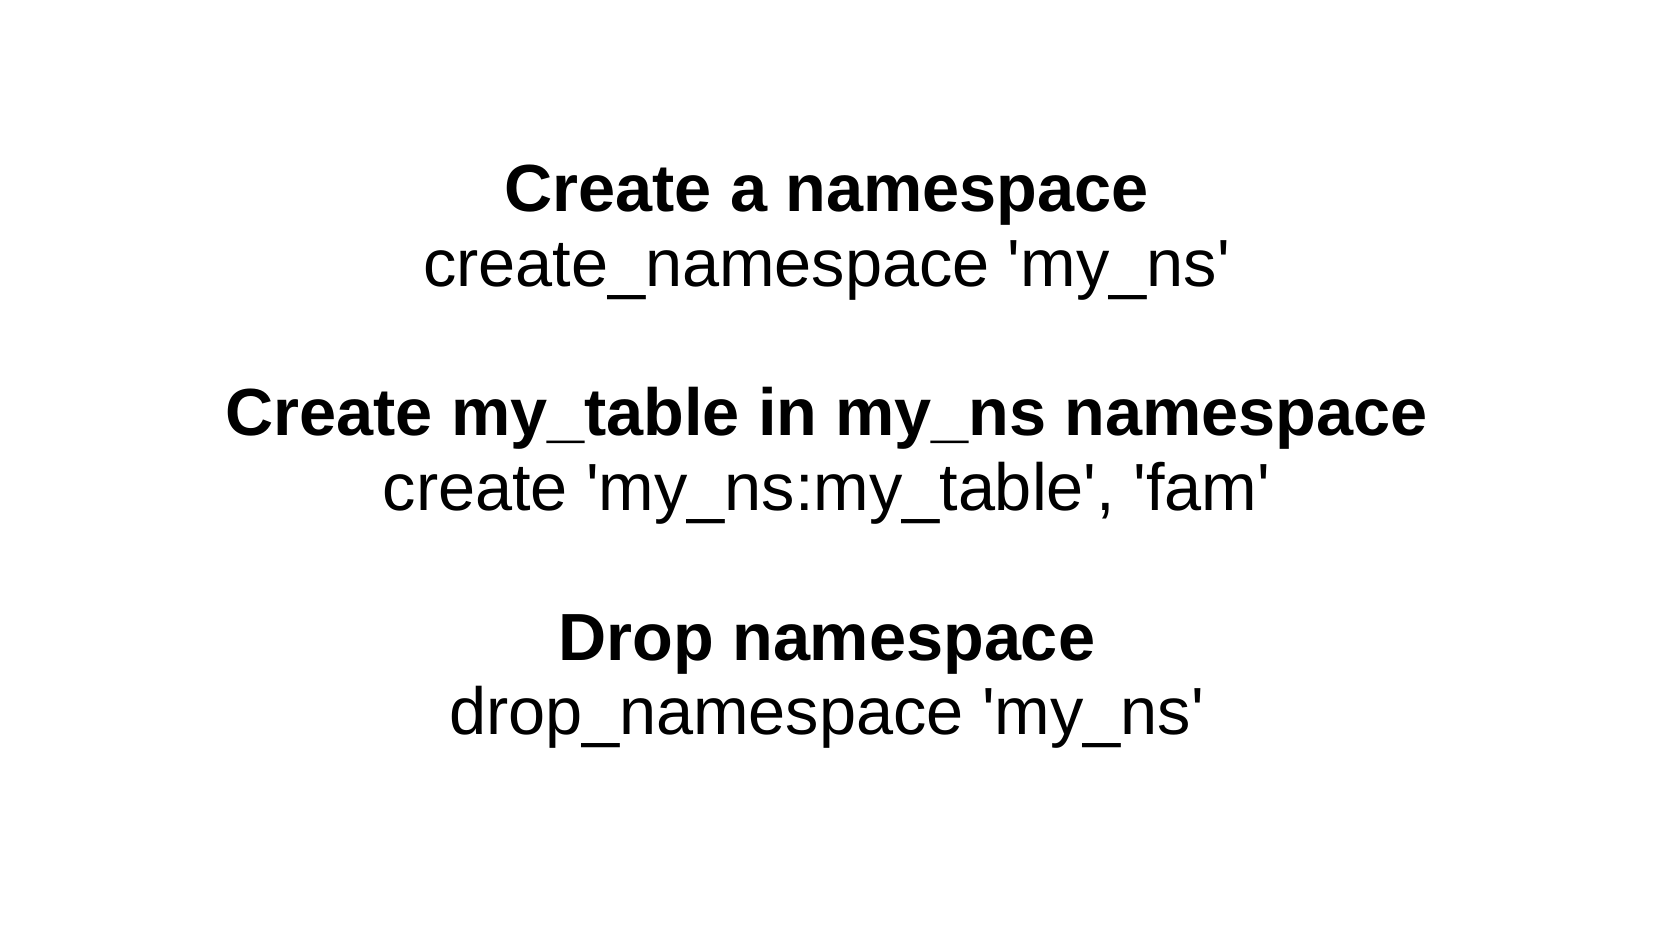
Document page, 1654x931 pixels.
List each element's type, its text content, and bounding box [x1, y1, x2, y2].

subtitle Create a namespace create_namespace 'my_ns' Create my_table in my_ns namespace create 'my_ns:my_table', 'fam' Drop namespace drop_namespace 'my_ns' [82, 75, 1571, 826]
